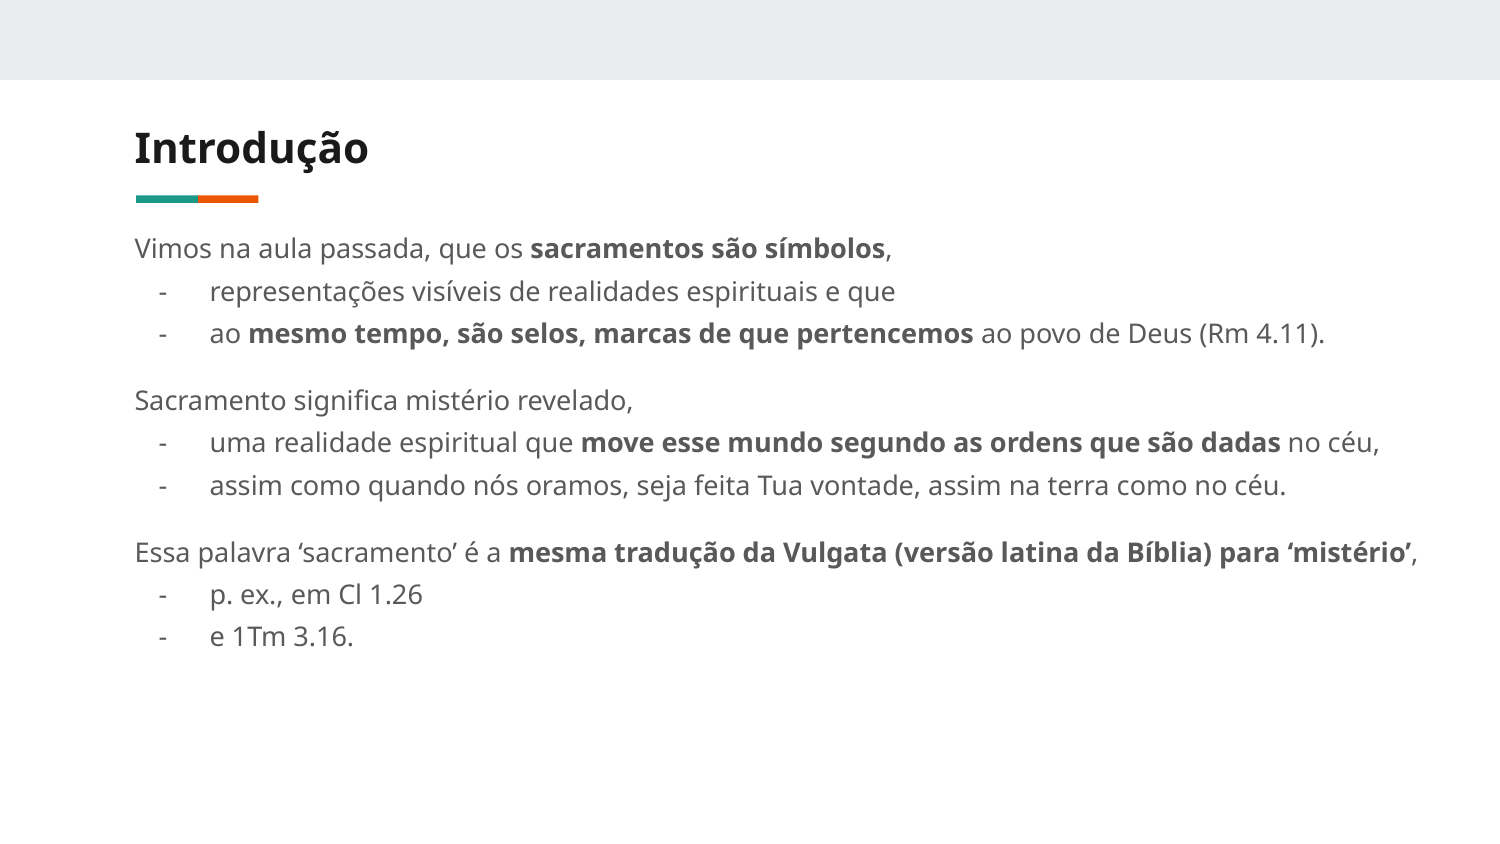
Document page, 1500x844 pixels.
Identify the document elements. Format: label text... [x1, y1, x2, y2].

list Vimos na aula passada, que os sacramentos são símbolos, representações visíveis de realidades espirituais e que ao mesmo tempo, são selos, marcas de que pertencemos ao povo de Deus (Rm 4.11). Sacramento significa mistério revelado, uma realidade espiritual que move esse mundo segundo as ordens que são dadas no céu, assim como quando nós oramos, seja feita Tua vontade, assim na terra como no céu. Essa palavra ‘sacramento’ é a mesma tradução da Vulgata (versão latina da Bíblia) para ‘mistério’, p. ex., em Cl 1.26 e 1Tm 3.16. [119, 209, 1446, 797]
title Introdução [119, 103, 1381, 192]
